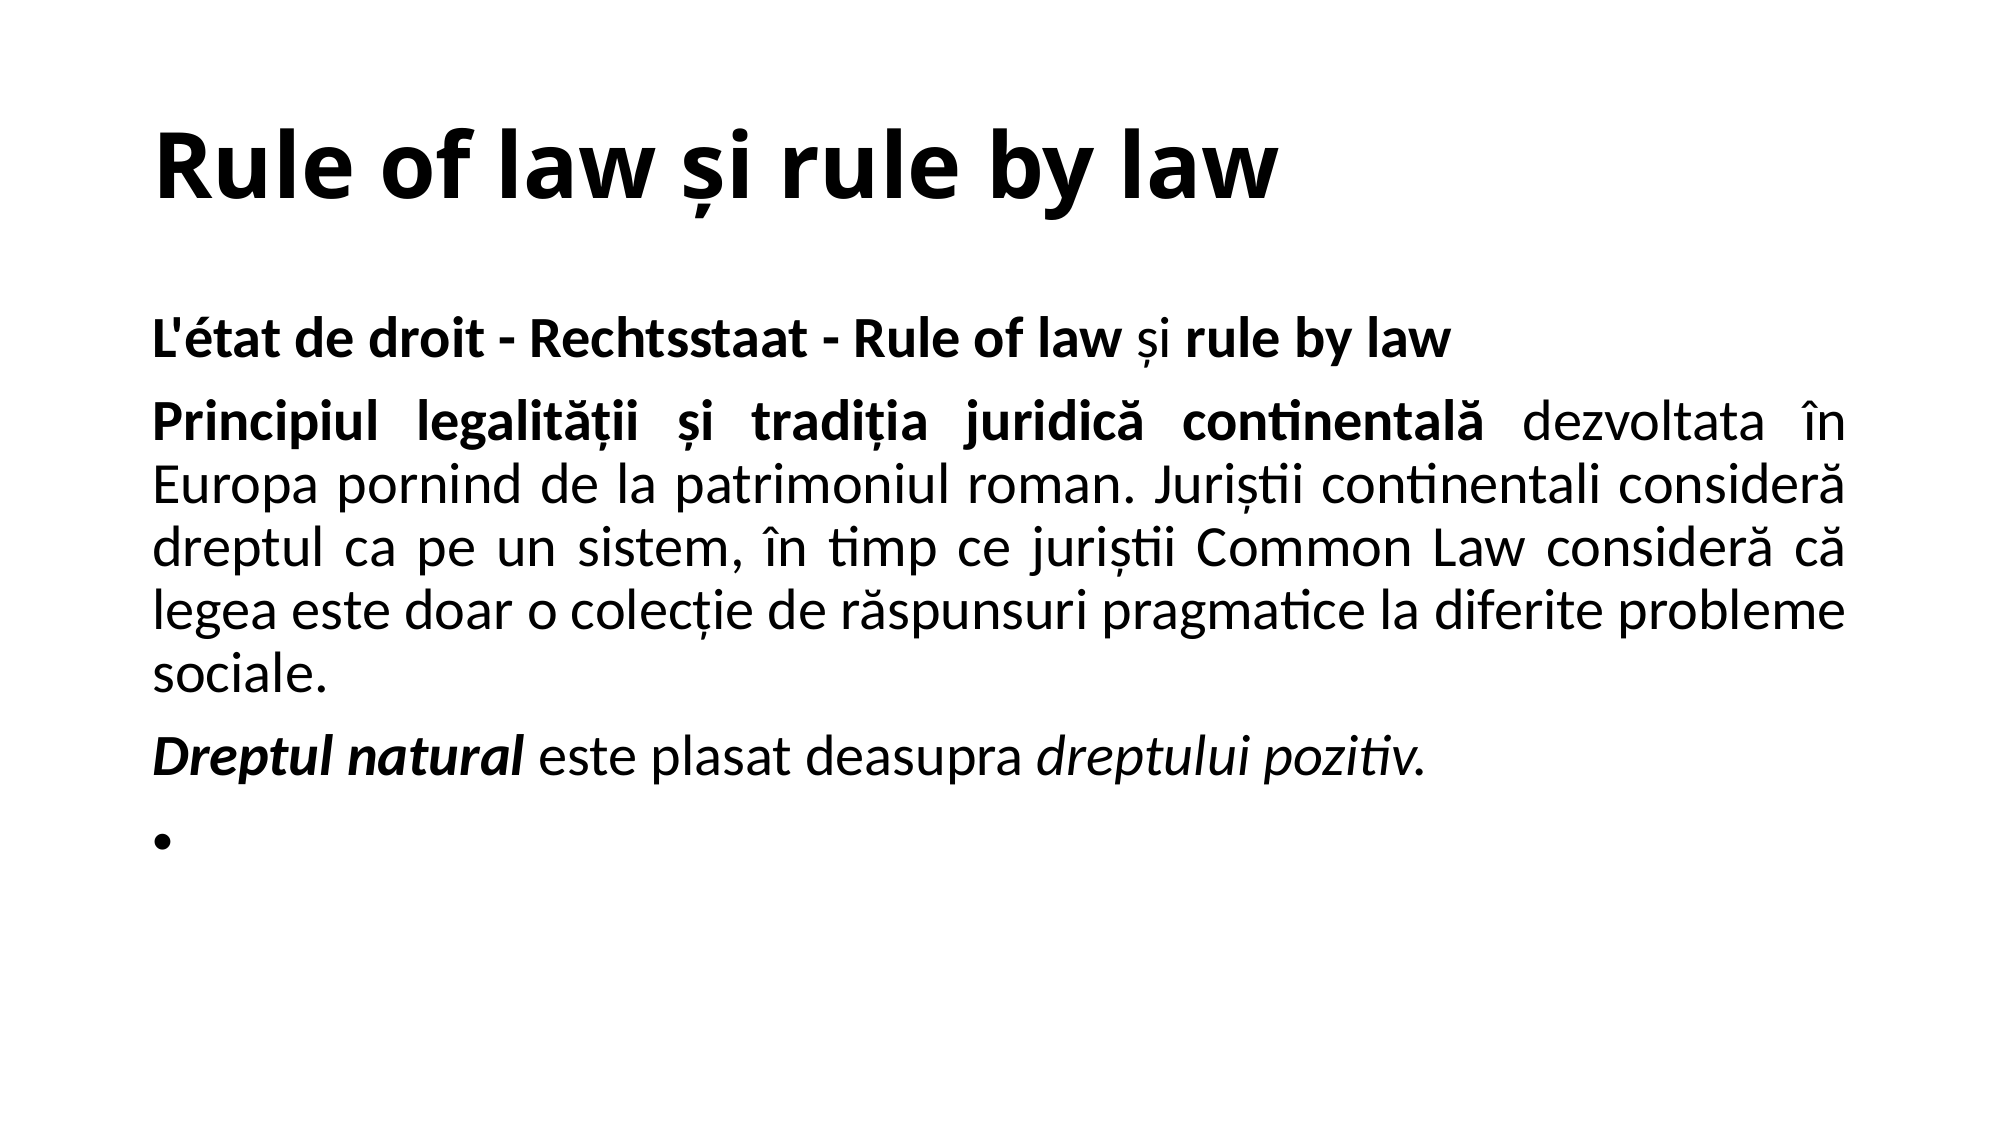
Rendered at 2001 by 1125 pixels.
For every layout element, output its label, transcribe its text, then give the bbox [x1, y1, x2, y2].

list L'état de droit - Rechtsstaat - Rule of law și rule by law Principiul legalității și tradiția juridică continentală dezvoltata în Europa pornind de la patrimoniul roman. Juriștii continentali consideră dreptul ca pe un sistem, în timp ce juriștii Common Law consideră că legea este doar o colecție de răspunsuri pragmatice la diferite probleme sociale. Dreptul natural este plasat deasupra dreptului pozitiv. [137, 299, 1863, 1014]
title Rule of law și rule by law [137, 59, 1863, 278]
